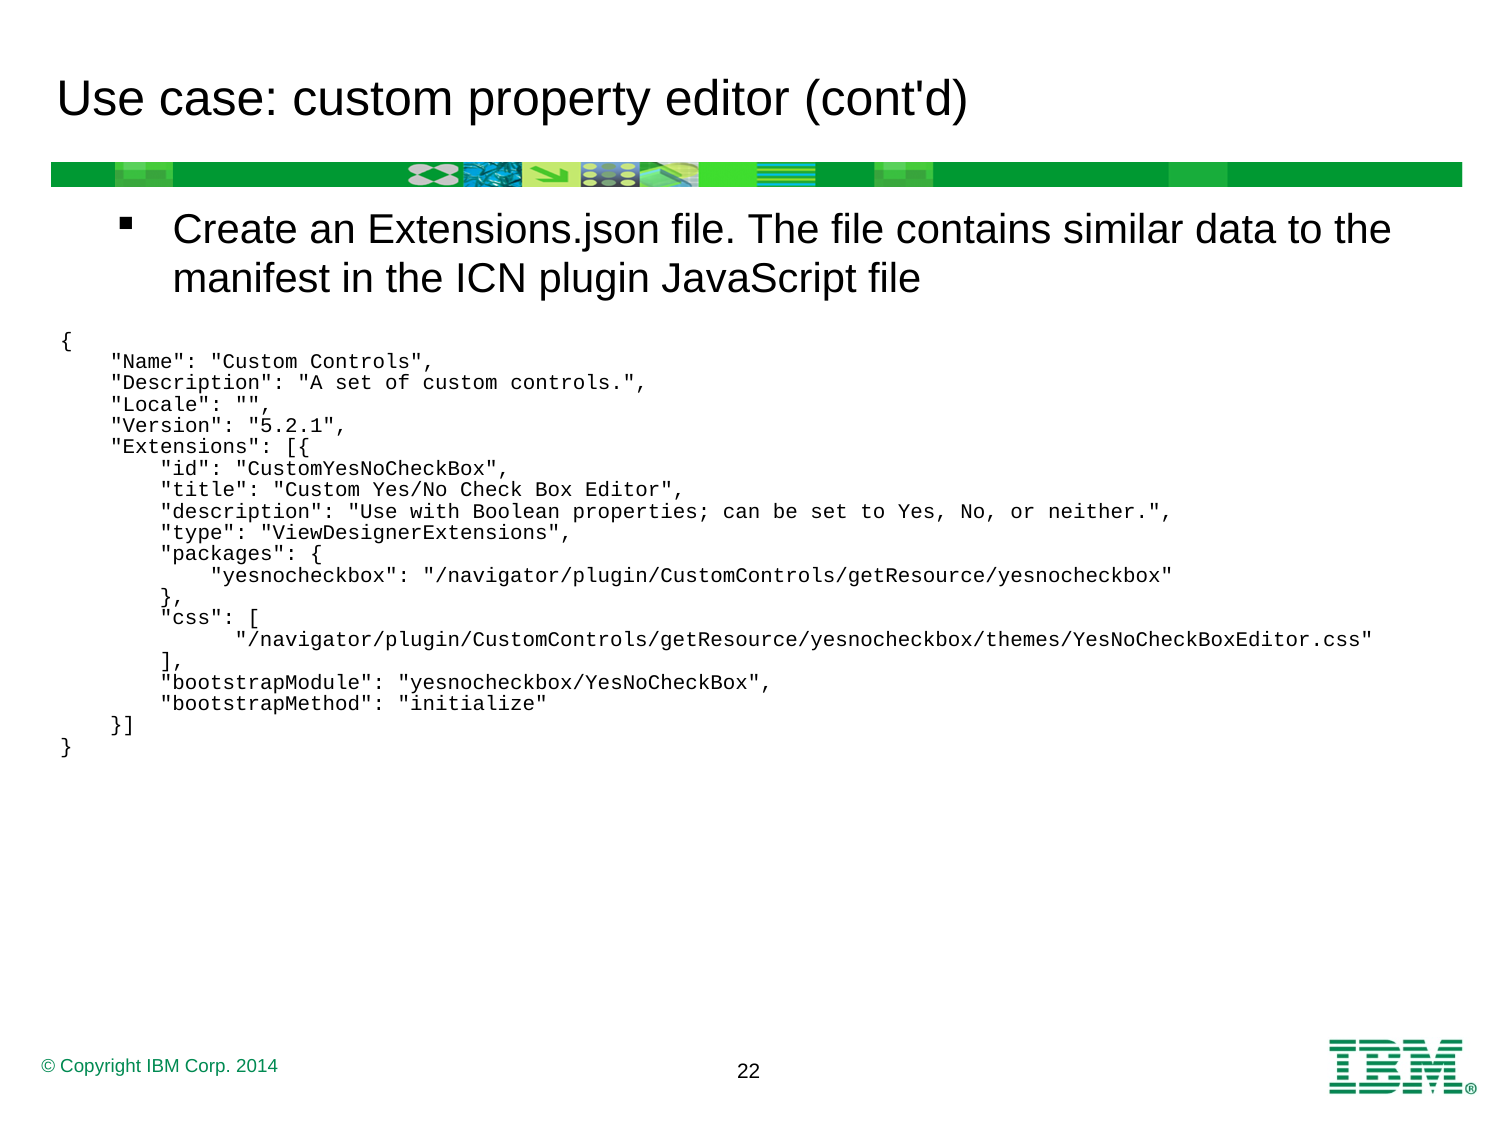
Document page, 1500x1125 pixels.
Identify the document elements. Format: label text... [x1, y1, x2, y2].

list Create an Extensions.json file. The file contains similar data to the manifest in the ICN plugin JavaScript file [45, 195, 1442, 1111]
text_box { "Name": "Custom Controls", "Description": "A set of custom controls.", "Locale": "", "Version": "5.2.1", "Extensions": [{ "id": "CustomYesNoCheckBox", "title": "Custom Yes/No Check Box Editor", "description": "Use with Boolean properties; can be set to Yes, No, or neither.", "type": "ViewDesignerExtensions", "packages": { "yesnocheckbox": "/navigator/plugin/CustomControls/getResource/yesnocheckbox" }, "css": [ "/navigator/plugin/CustomControls/getResource/yesnocheckbox/themes/YesNoCheckBoxEditor.css" ], "bootstrapModule": "yesnocheckbox/YesNoCheckBox", "bootstrapMethod": "initialize" }] } [60, 329, 1442, 751]
picture [1442, 1037, 1479, 1096]
title Use case: custom property editor (cont'd) [41, 31, 1500, 165]
picture [50, 165, 1463, 189]
